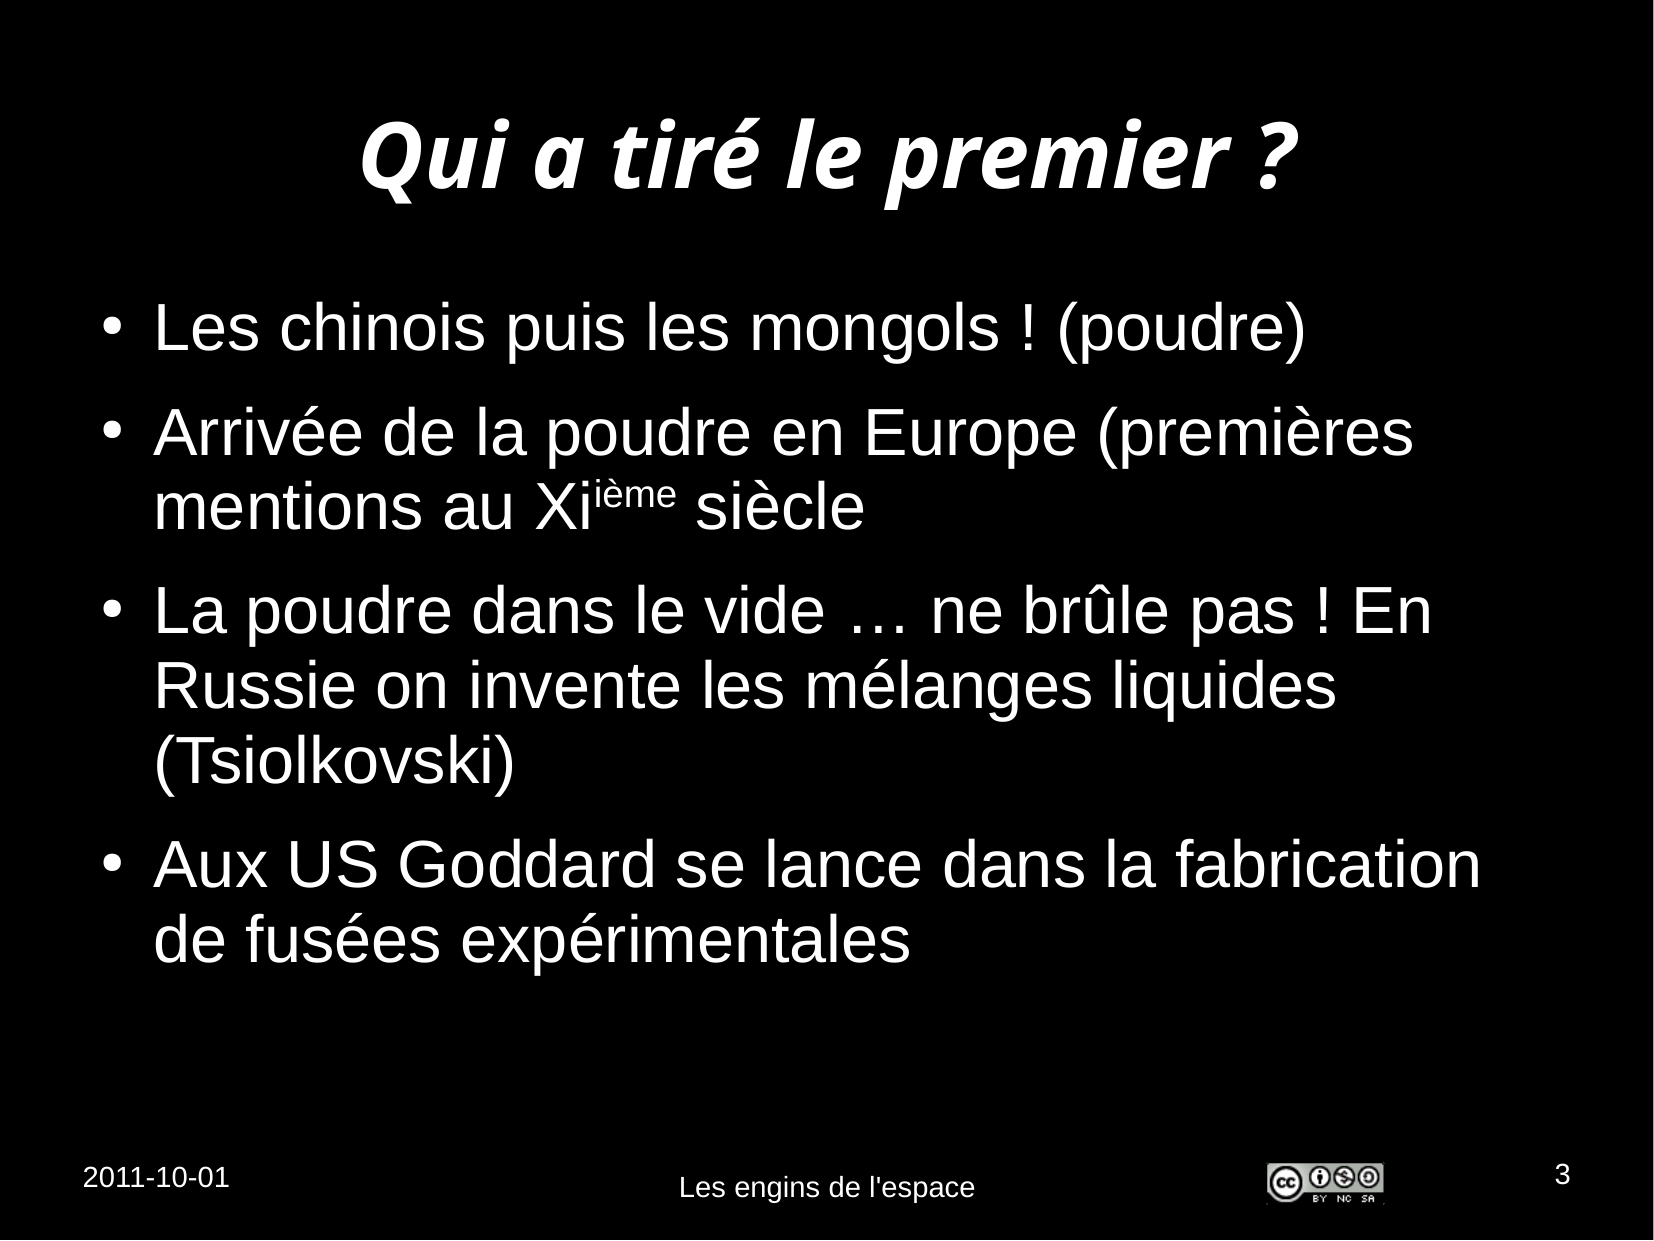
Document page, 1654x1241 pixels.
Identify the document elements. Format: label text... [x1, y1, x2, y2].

list Les chinois puis les mongols ! (poudre) Arrivée de la poudre en Europe (premières mentions au Xiième siècle La poudre dans le vide … ne brûle pas ! En Russie on invente les mélanges liquides (Tsiolkovski) Aux US Goddard se lance dans la fabrication de fusées expérimentales [82, 290, 1571, 1109]
title Qui a tiré le premier ? [82, 49, 1571, 257]
picture [1266, 1162, 1385, 1205]
